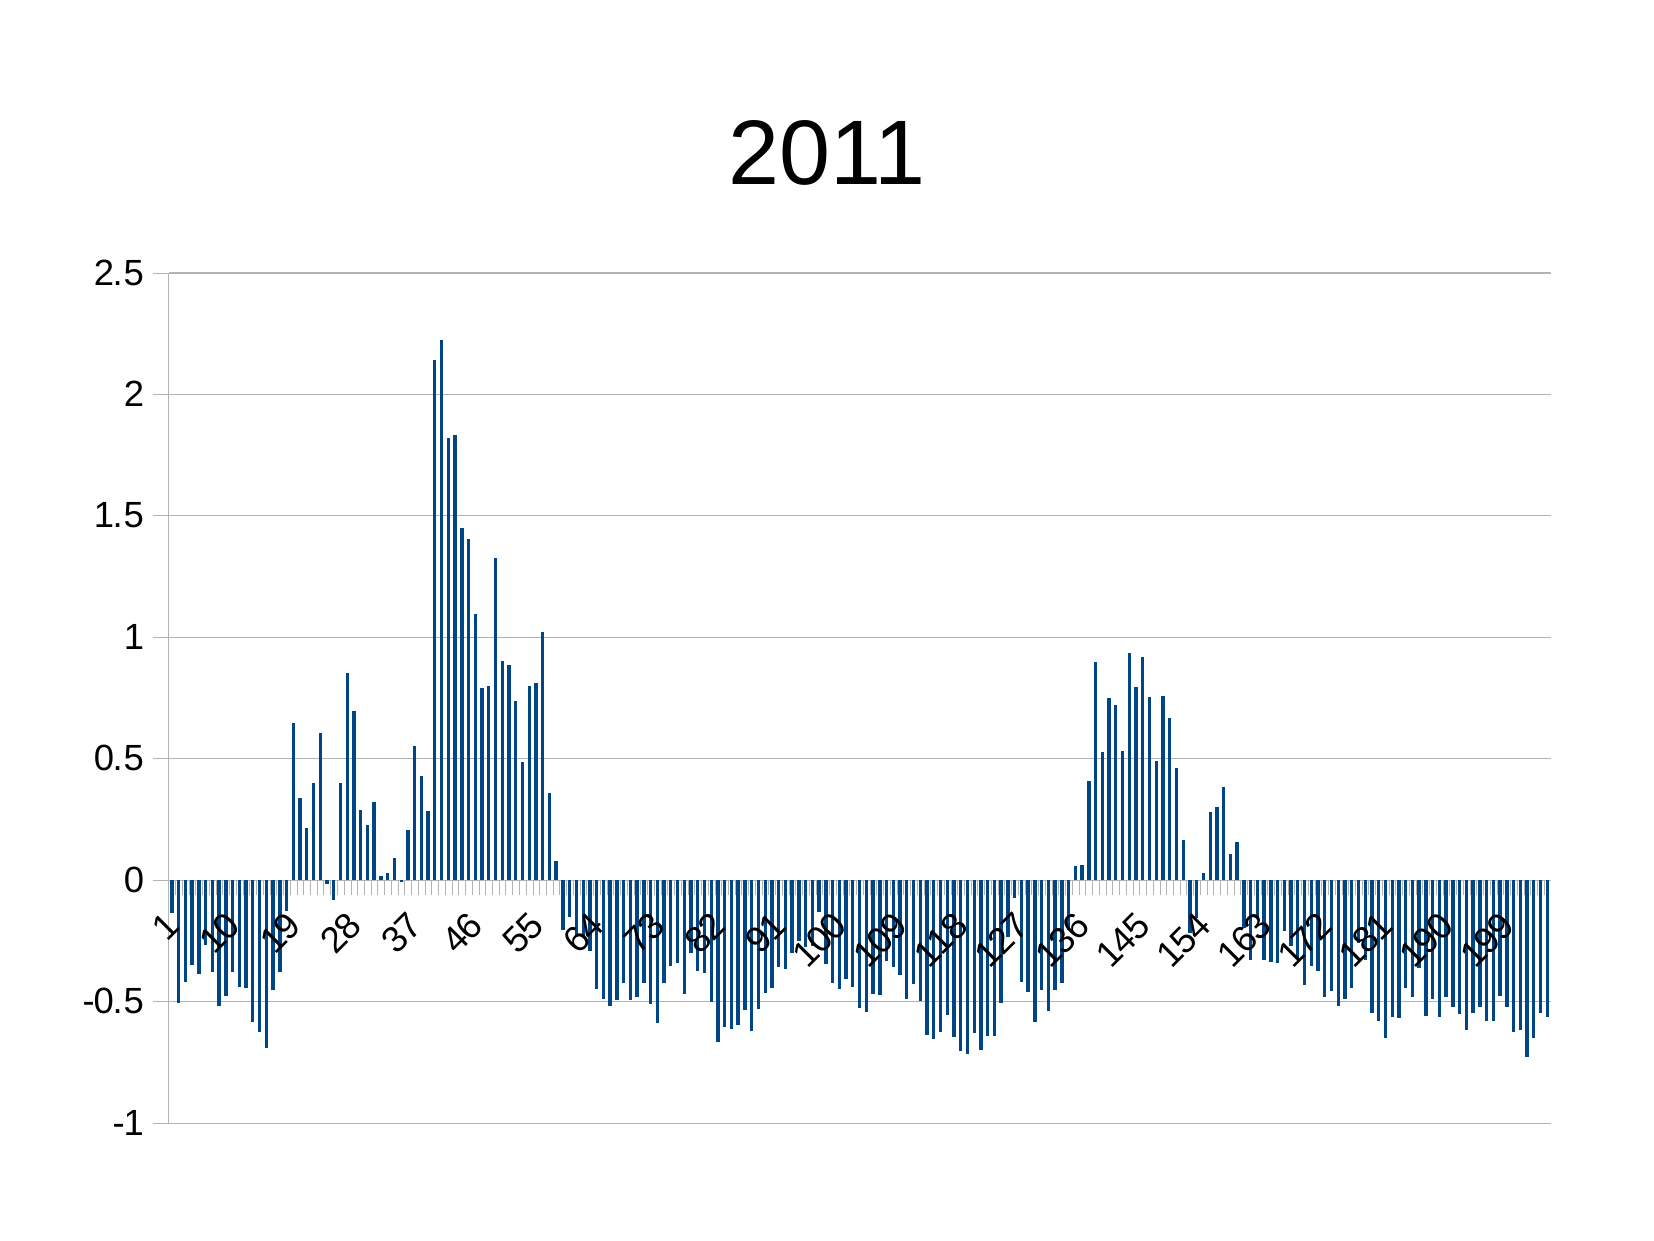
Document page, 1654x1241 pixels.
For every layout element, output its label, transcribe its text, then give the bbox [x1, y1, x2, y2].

title 2011 [82, 49, 1571, 257]
picture [82, 252, 1551, 1146]
